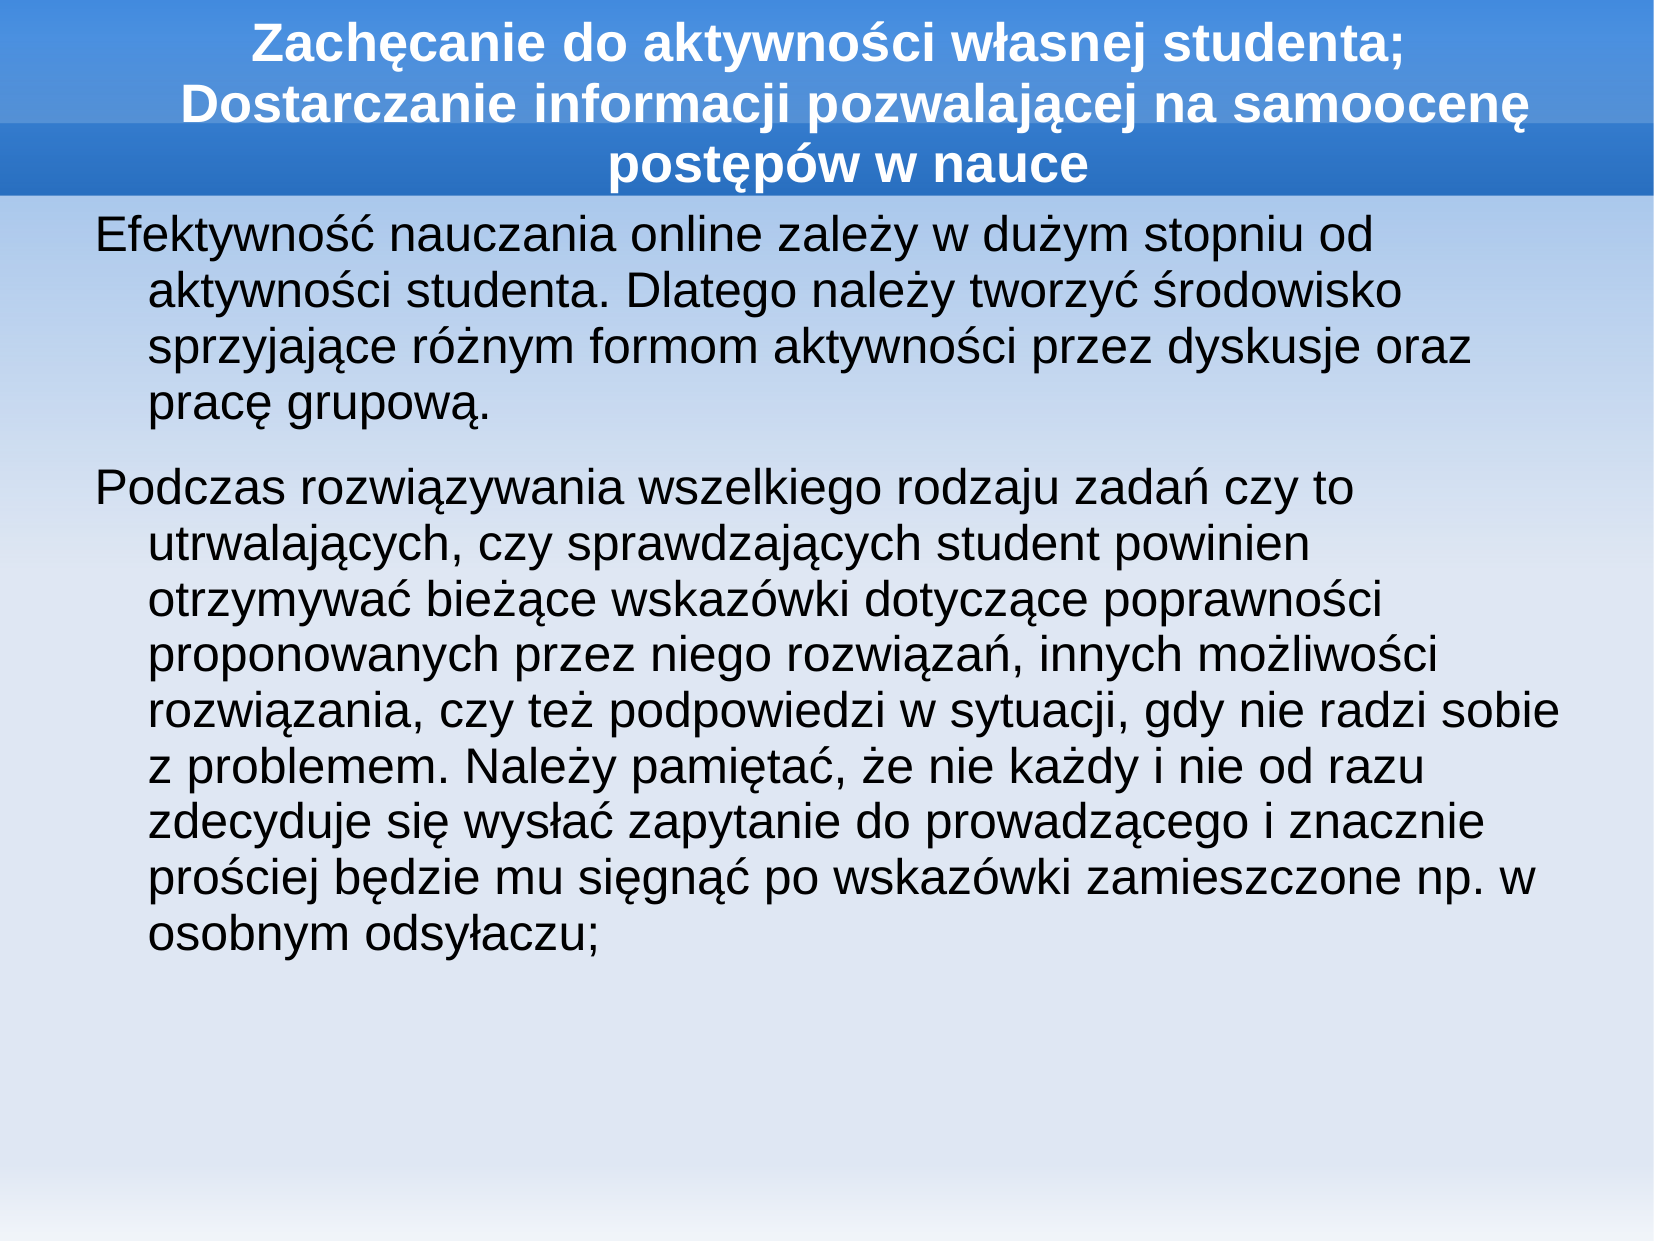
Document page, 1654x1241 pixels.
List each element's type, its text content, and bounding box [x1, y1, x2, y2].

picture [0, 0, 1654, 1241]
list Efektywność nauczania online zależy w dużym stopniu od aktywności studenta. Dlatego należy tworzyć środowisko sprzyjające różnym formom aktywności przez dyskusje oraz pracę grupową. Podczas rozwiązywania wszelkiego rodzaju zadań czy to utrwalających, czy sprawdzających student powinien otrzymywać bieżące wskazówki dotyczące poprawności proponowanych przez niego rozwiązań, innych możliwości rozwiązania, czy też podpowiedzi w sytuacji, gdy nie radzi sobie z problemem. Należy pamiętać, że nie każdy i nie od razu zdecyduje się wysłać zapytanie do prowadzącego i znacznie prościej będzie mu sięgnąć po wskazówki zamieszczone np. w osobnym odsyłaczu; [76, 206, 1565, 1131]
title Zachęcanie do aktywności własnej studenta; Dostarczanie informacji pozwalającej na samoocenę postępów w nauce [76, 0, 1565, 206]
